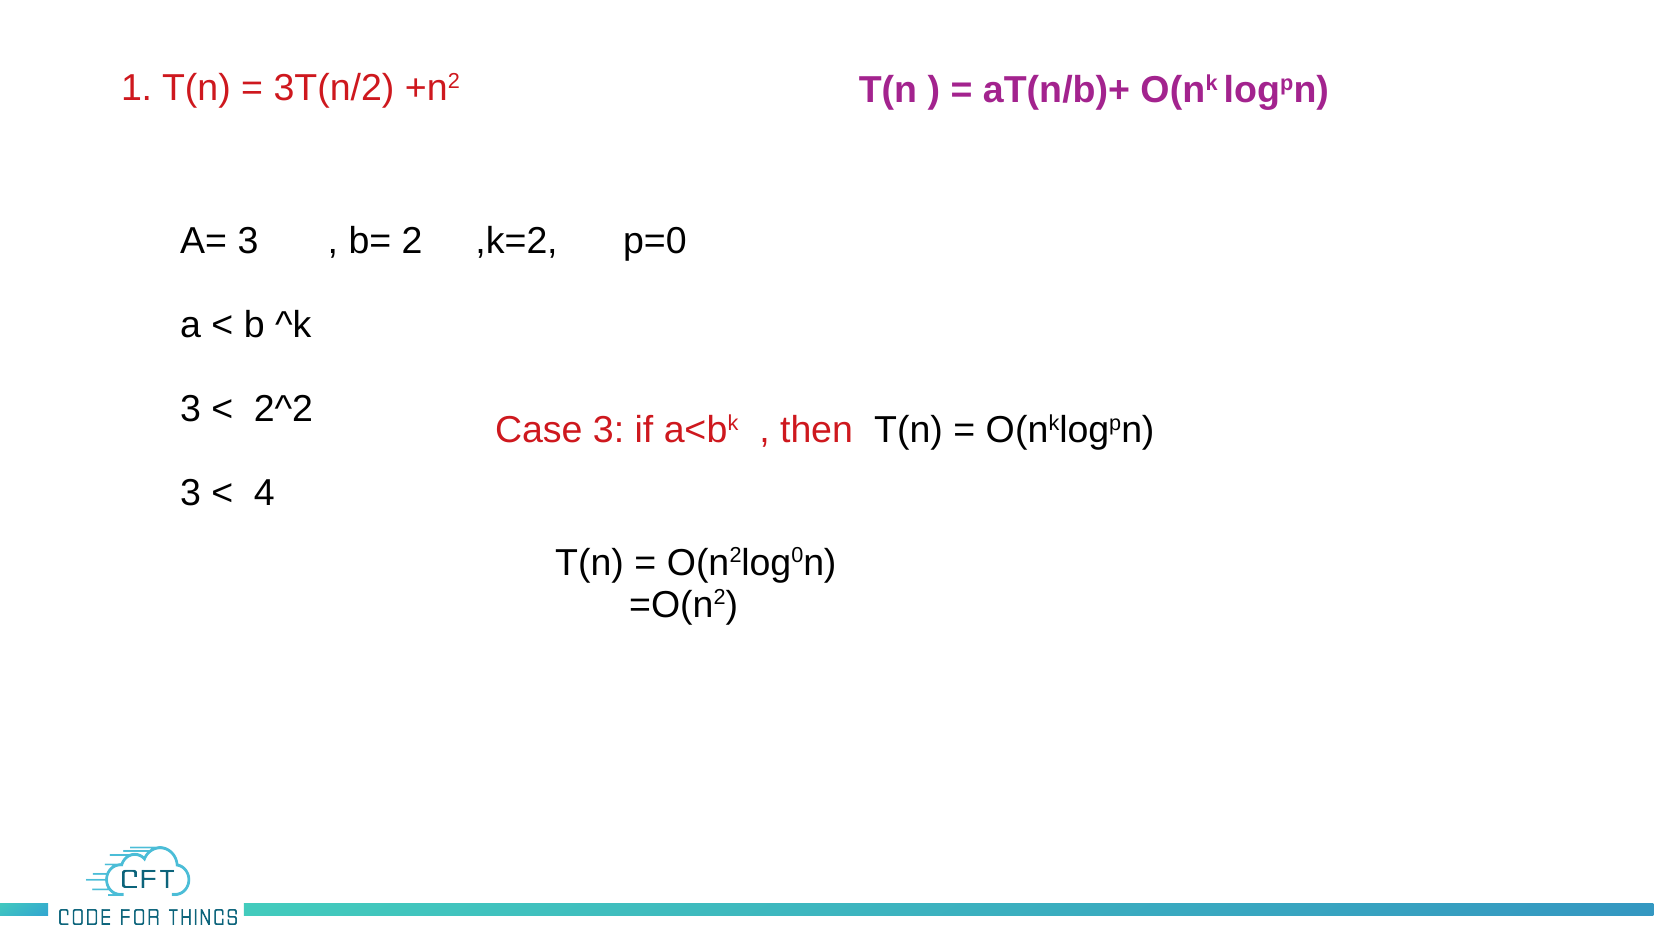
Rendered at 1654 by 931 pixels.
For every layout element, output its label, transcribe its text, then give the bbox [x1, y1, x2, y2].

text_box A= 3 , b= 2 ,k=2, p=0 a < b ^k 3 < 2^2 3 < 4 [165, 212, 702, 522]
text_box Case 3: if a<bk , then T(n) = O(nklogpn) [480, 401, 1170, 459]
text_box 1. T(n) = 3T(n/2) +n2 [106, 59, 638, 142]
text_box T(n ) = aT(n/b)+ O(nk logpn) [843, 61, 1371, 161]
picture [59, 846, 237, 925]
text_box T(n) = O(n2log0n) =O(n2) [540, 533, 1075, 633]
